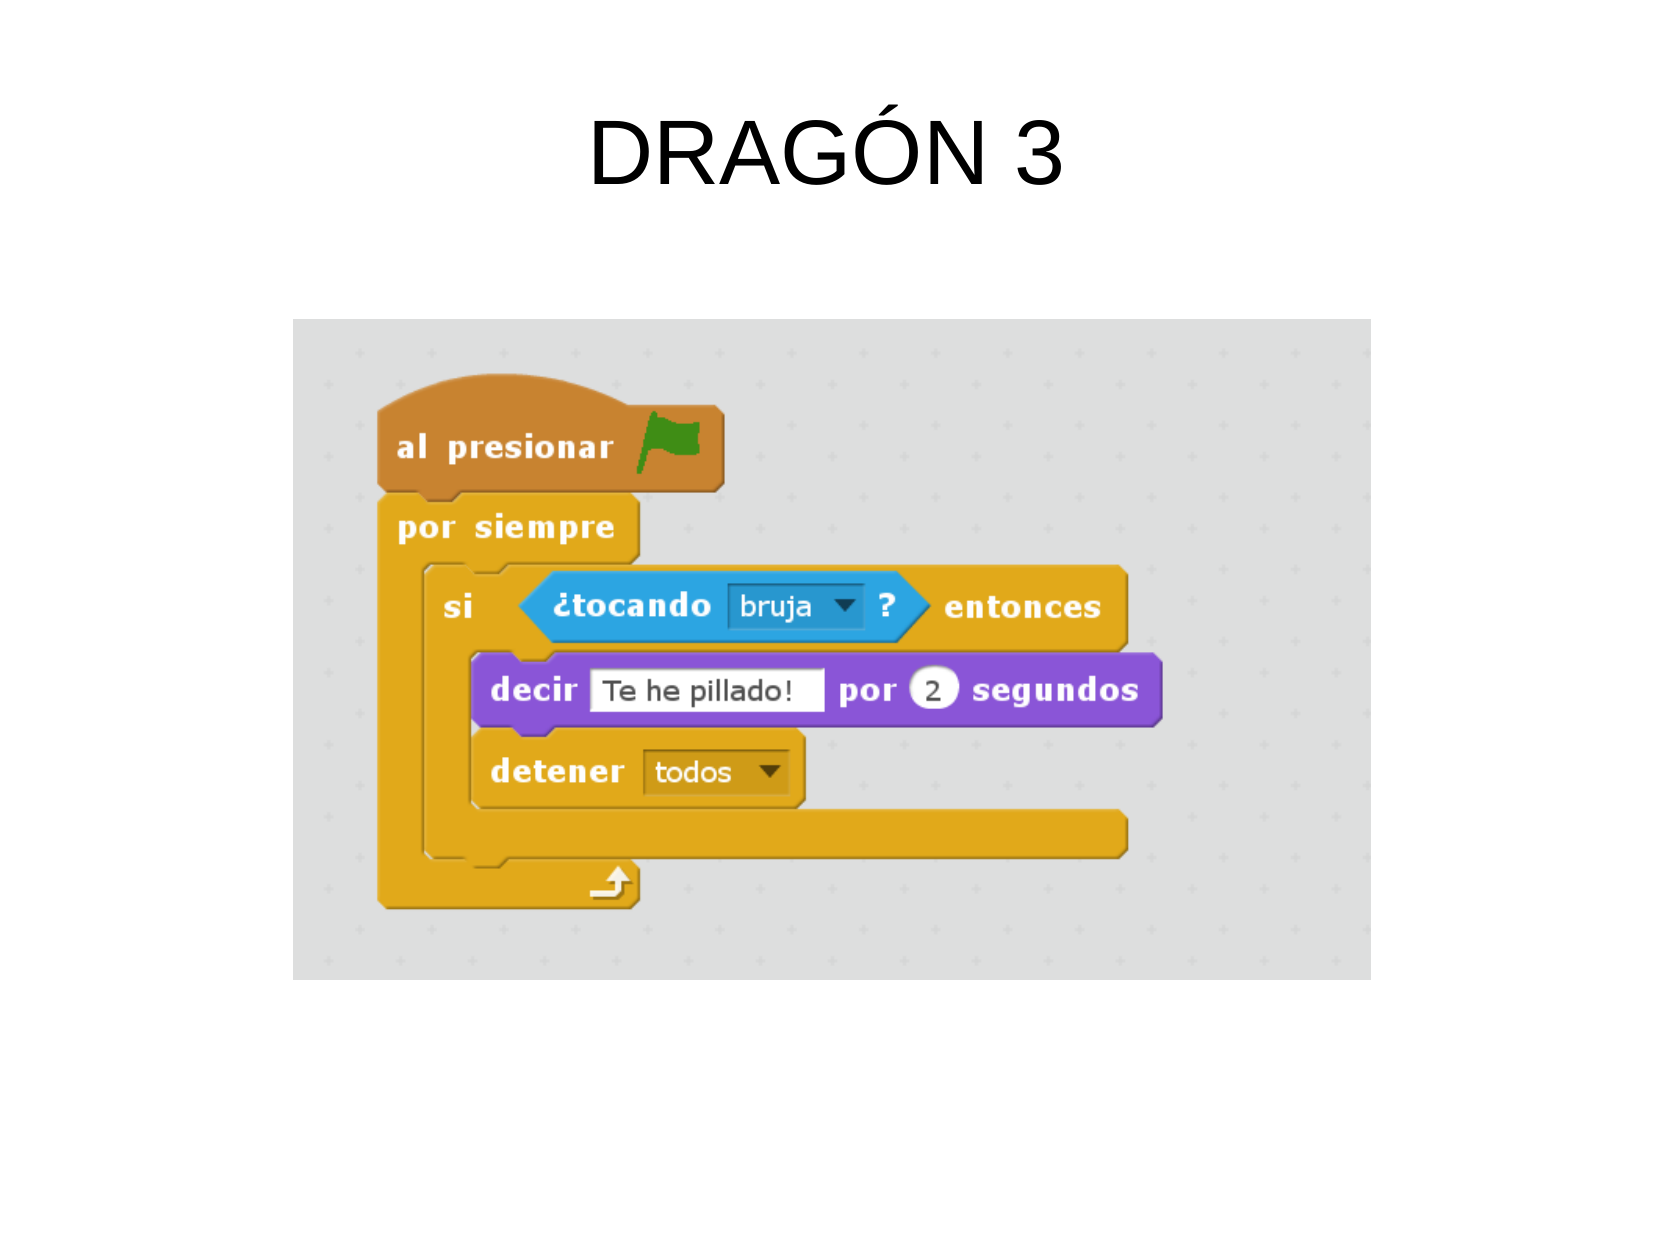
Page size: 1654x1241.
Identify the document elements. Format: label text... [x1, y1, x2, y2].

title DRAGÓN 3 [82, 49, 1571, 257]
picture [293, 319, 1371, 980]
